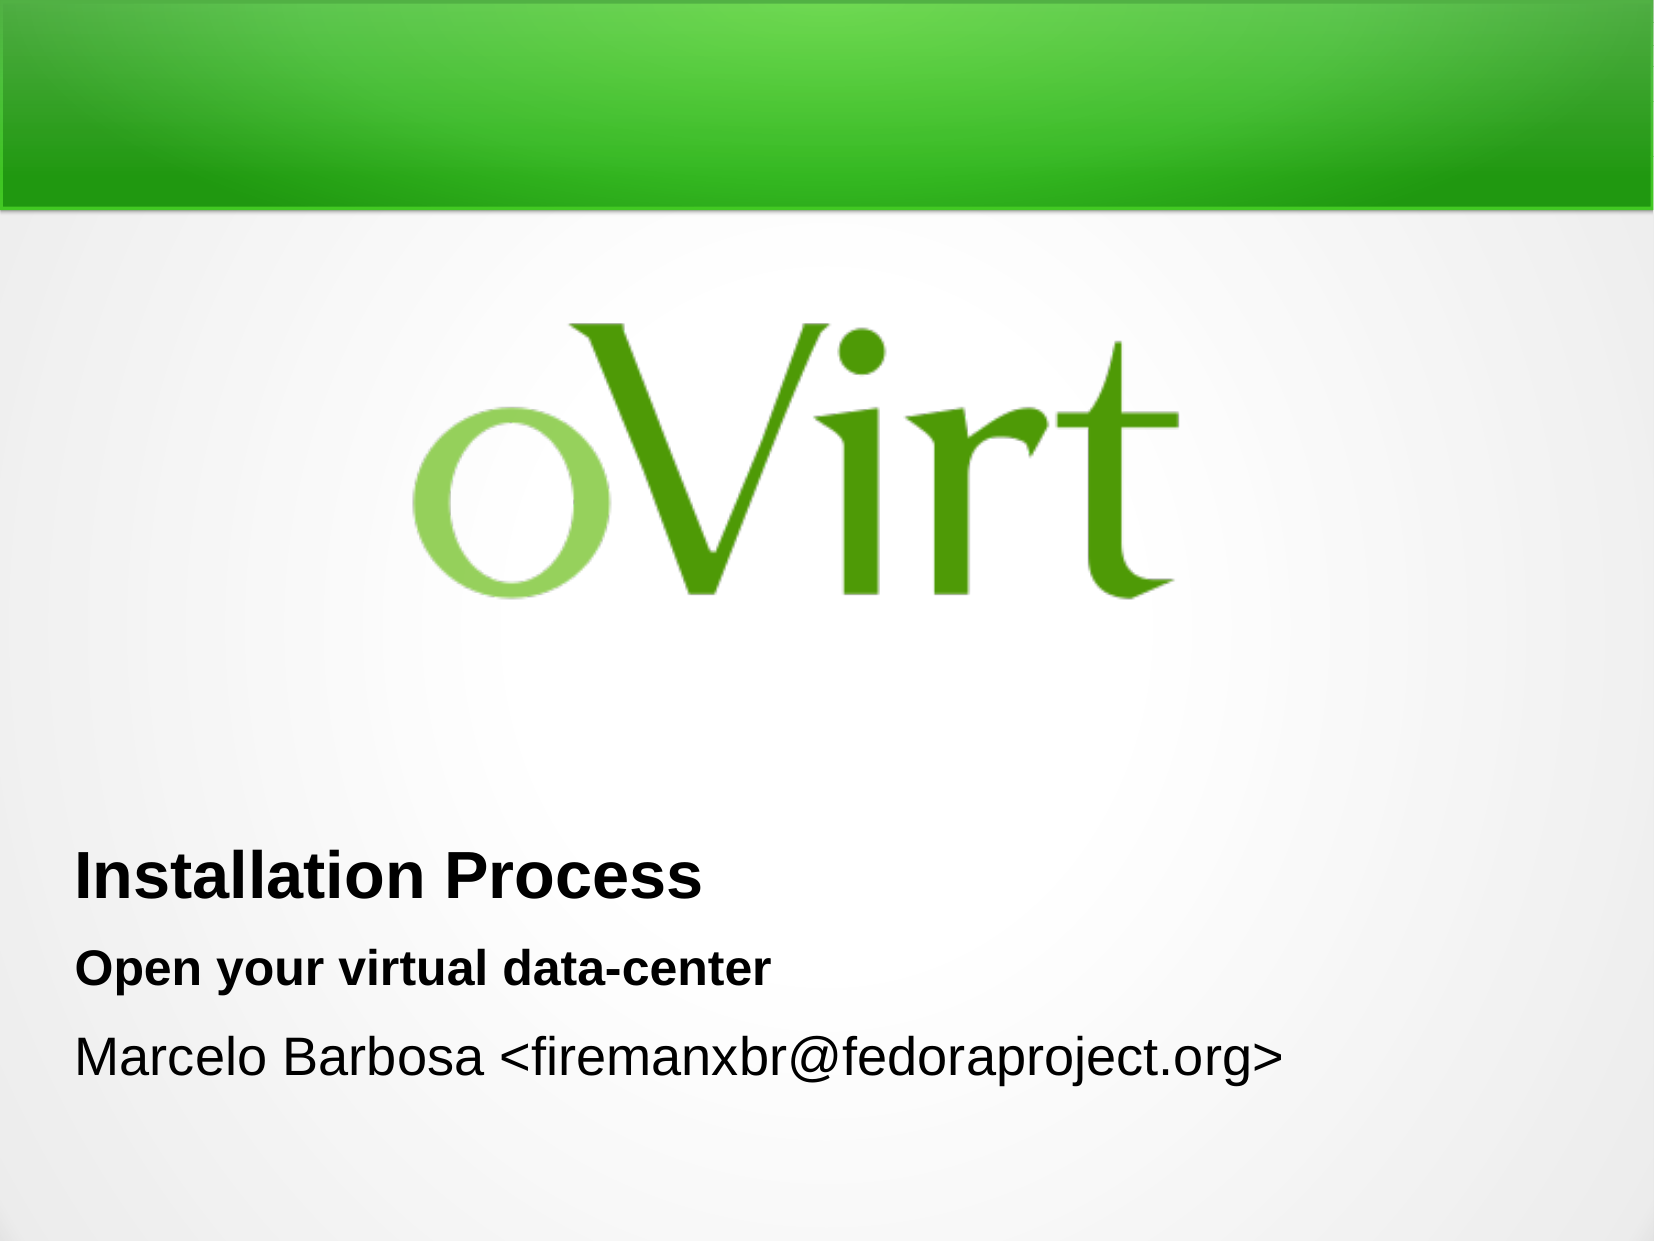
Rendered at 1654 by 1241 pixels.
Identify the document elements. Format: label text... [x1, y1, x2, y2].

picture [363, 256, 1243, 648]
text_box Installation Process Open your virtual data-center Marcelo Barbosa <firemanxbr@fedoraproject.org> [59, 793, 1541, 1131]
